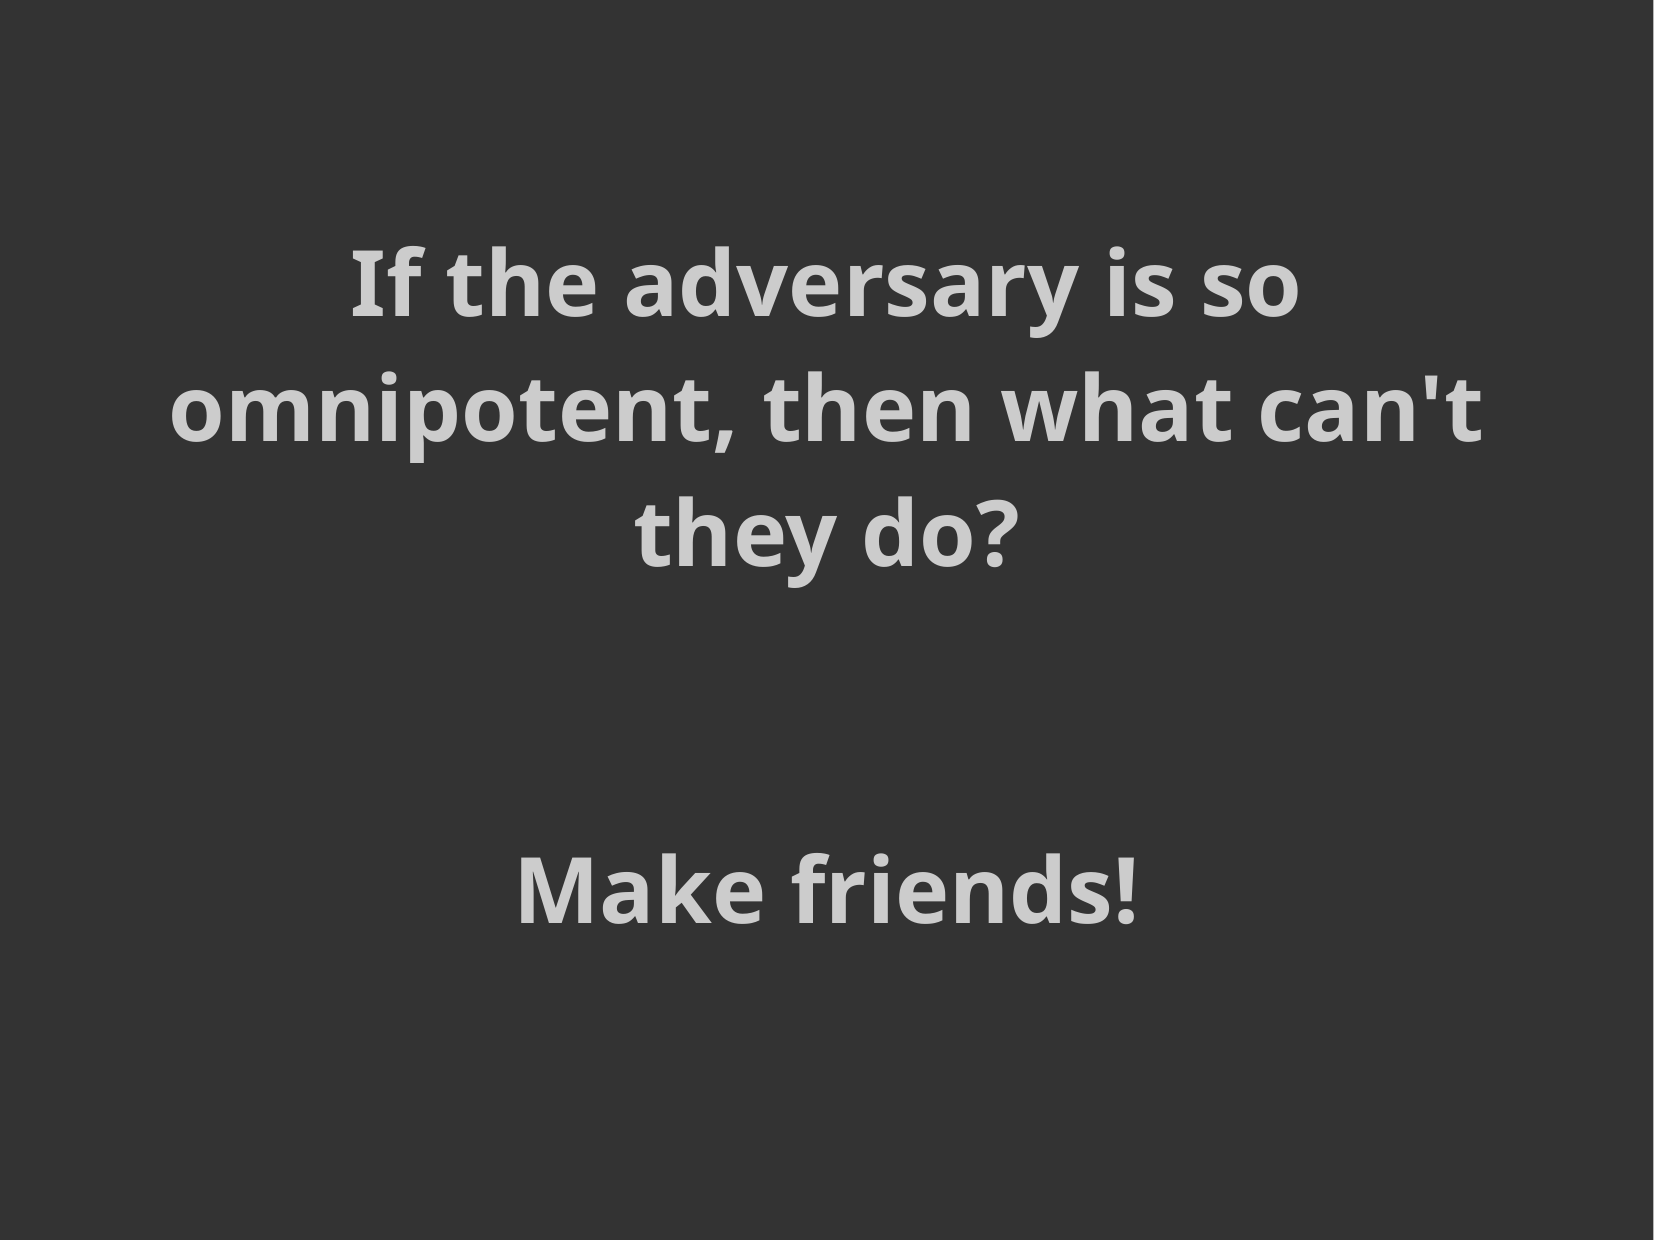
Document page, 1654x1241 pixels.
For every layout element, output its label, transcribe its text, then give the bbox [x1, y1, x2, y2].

title If the adversary is so omnipotent, then what can't they do? [82, 245, 1571, 567]
title Make friends! [82, 785, 1571, 993]
